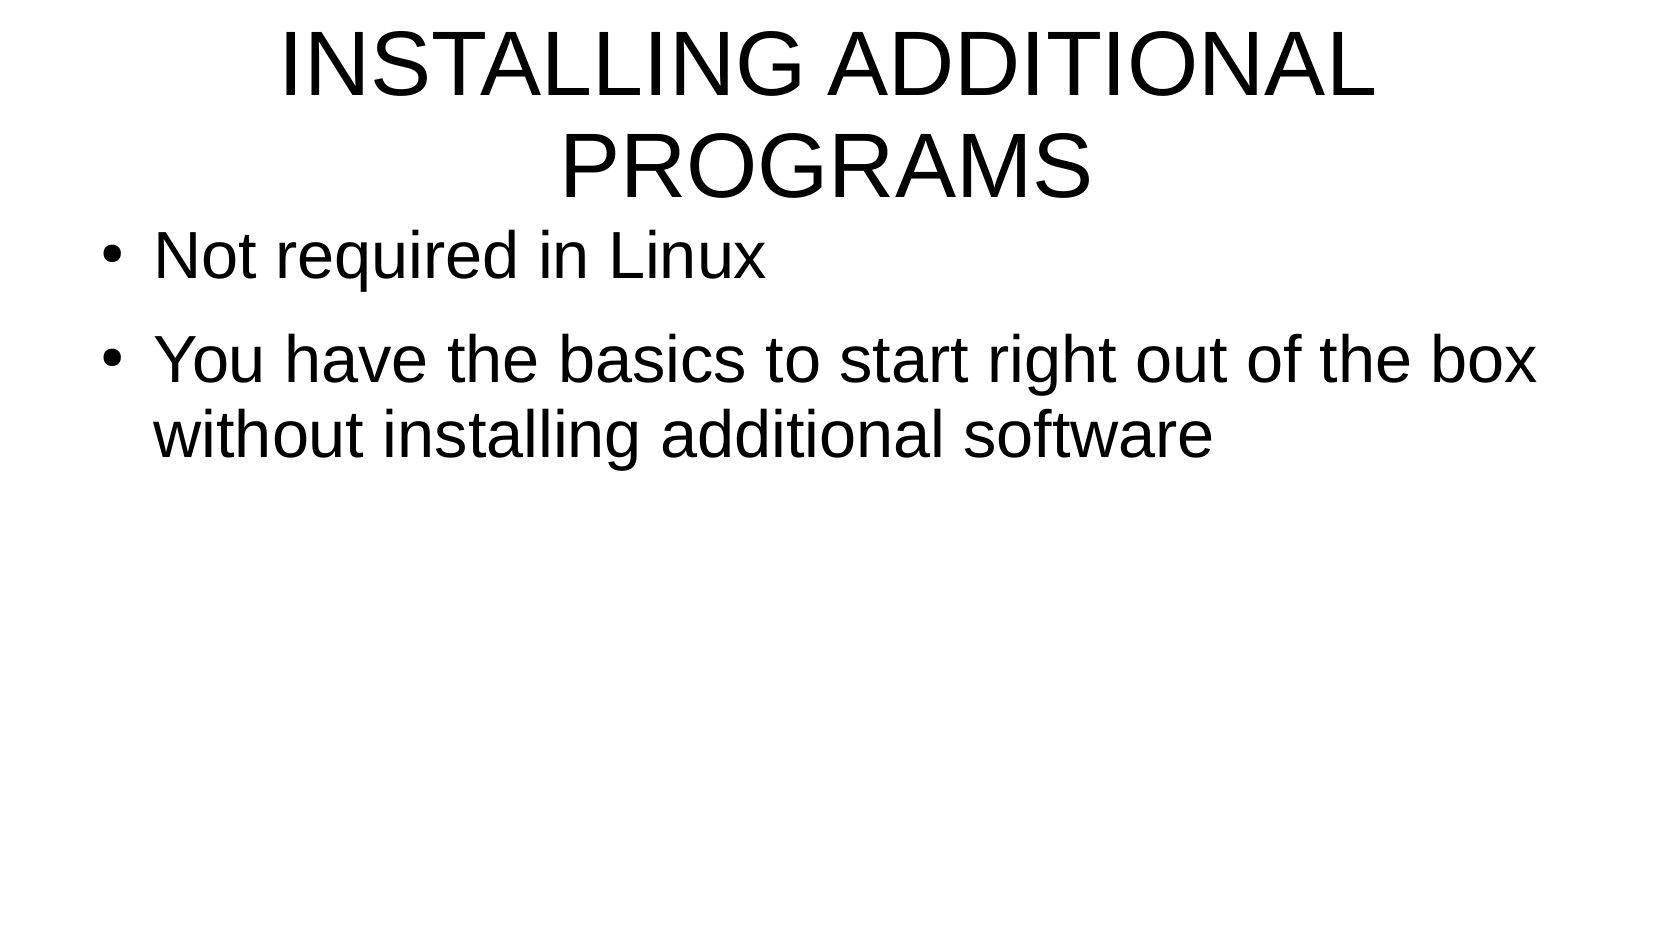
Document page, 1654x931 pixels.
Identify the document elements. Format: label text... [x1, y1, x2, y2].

title INSTALLING ADDITIONAL PROGRAMS [82, 12, 1571, 217]
list Not required in Linux You have the basics to start right out of the box without installing additional software [82, 217, 1571, 758]
